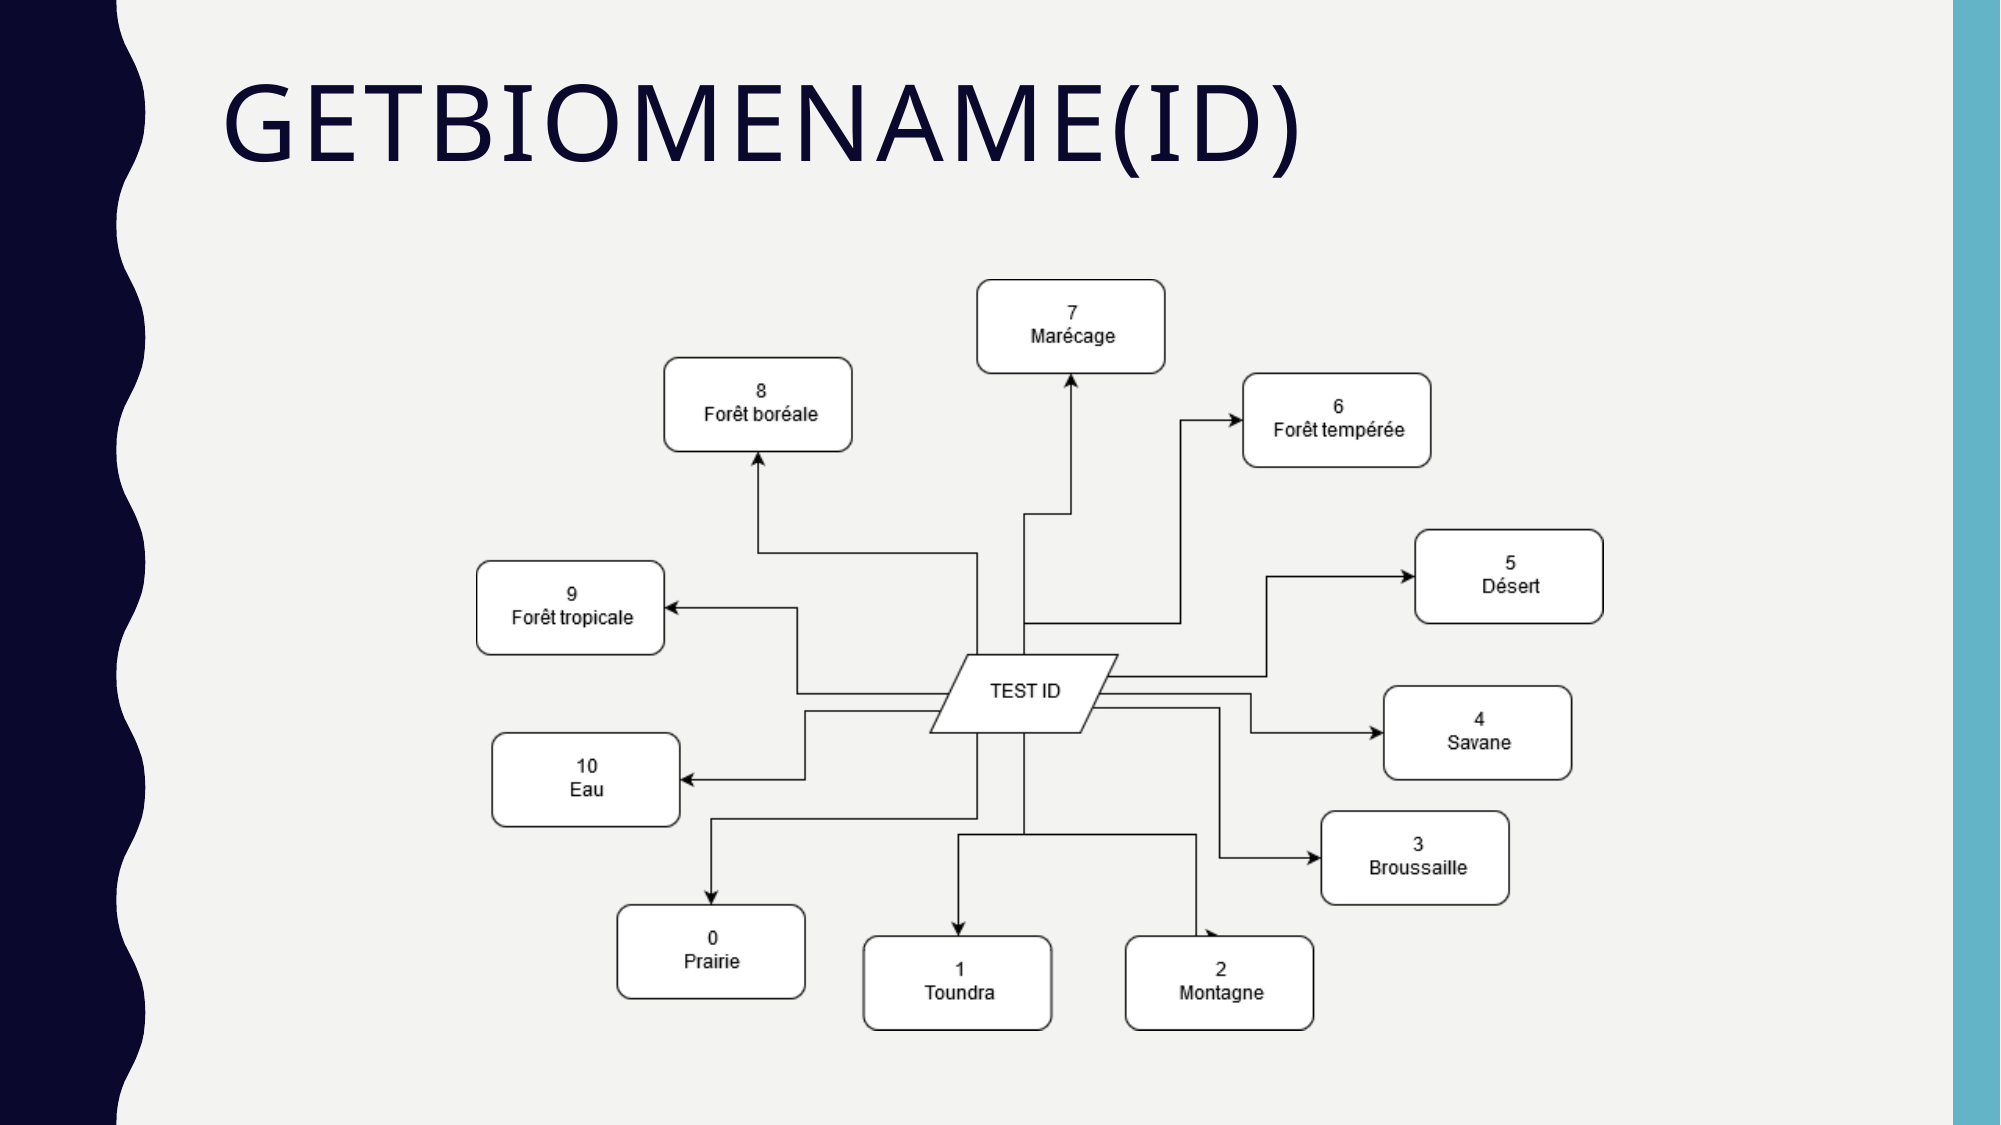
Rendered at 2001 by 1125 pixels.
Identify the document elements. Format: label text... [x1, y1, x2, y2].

title GetBiomeName(ID) [205, 62, 1876, 308]
picture [476, 279, 1604, 1031]
